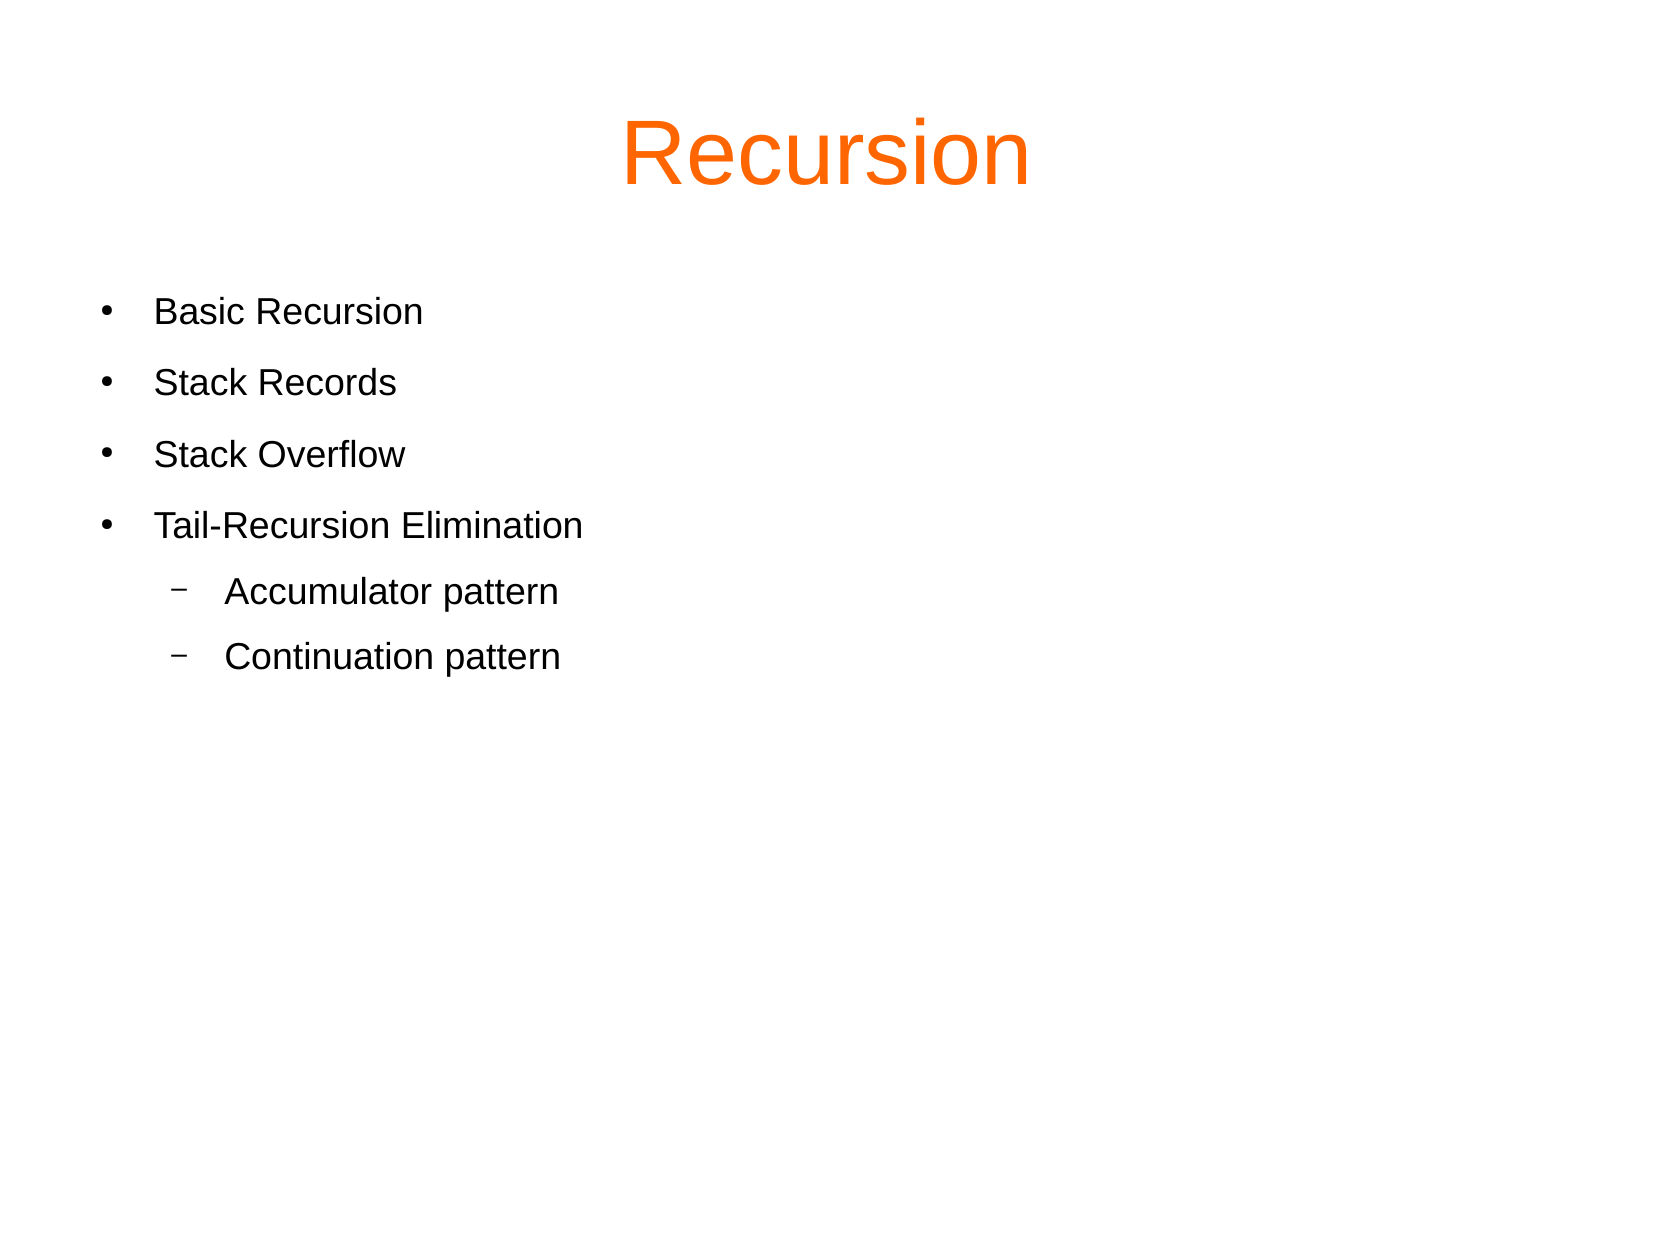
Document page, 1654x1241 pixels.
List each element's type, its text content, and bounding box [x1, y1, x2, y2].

list Basic Recursion Stack Records Stack Overflow Tail-Recursion Elimination Accumulator pattern Continuation pattern [82, 290, 1571, 1010]
title Recursion [82, 49, 1571, 257]
